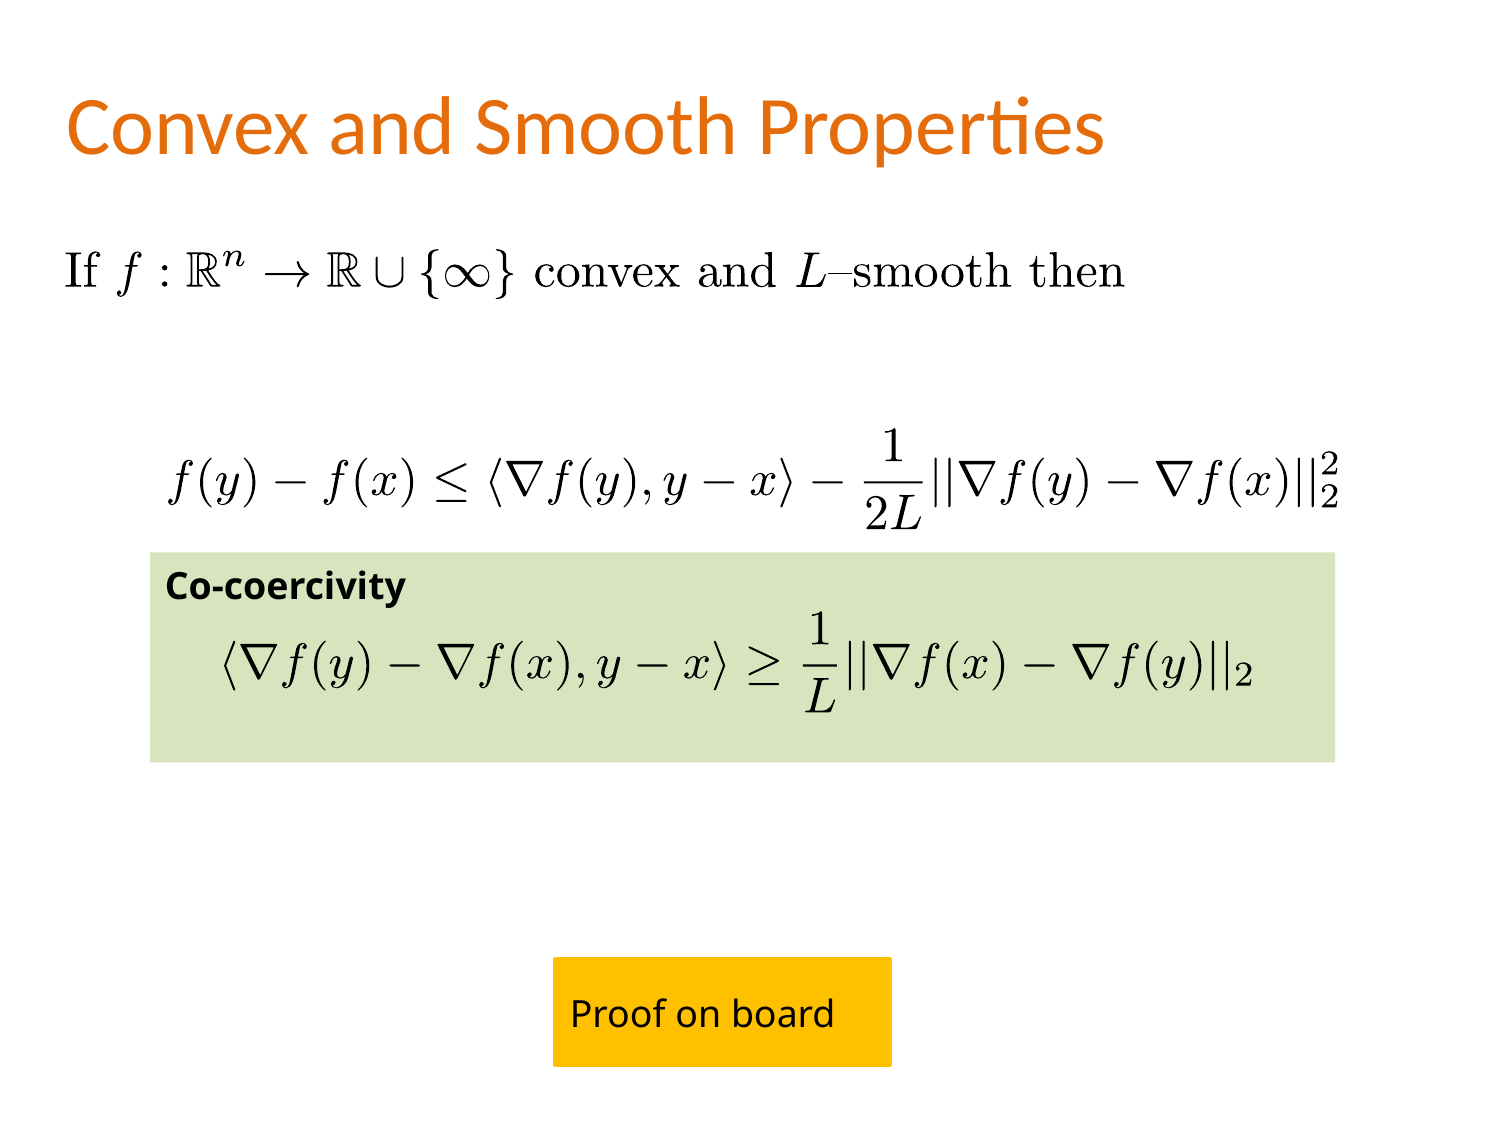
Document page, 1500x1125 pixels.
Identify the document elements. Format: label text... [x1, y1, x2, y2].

text_box [165, 427, 1340, 530]
text_box Convex and Smooth Properties [51, 27, 1432, 215]
text_box [218, 611, 1254, 713]
text_box [64, 249, 1126, 300]
text_box Proof on board [554, 959, 890, 1066]
text_box Co-coercivity [150, 552, 1336, 763]
